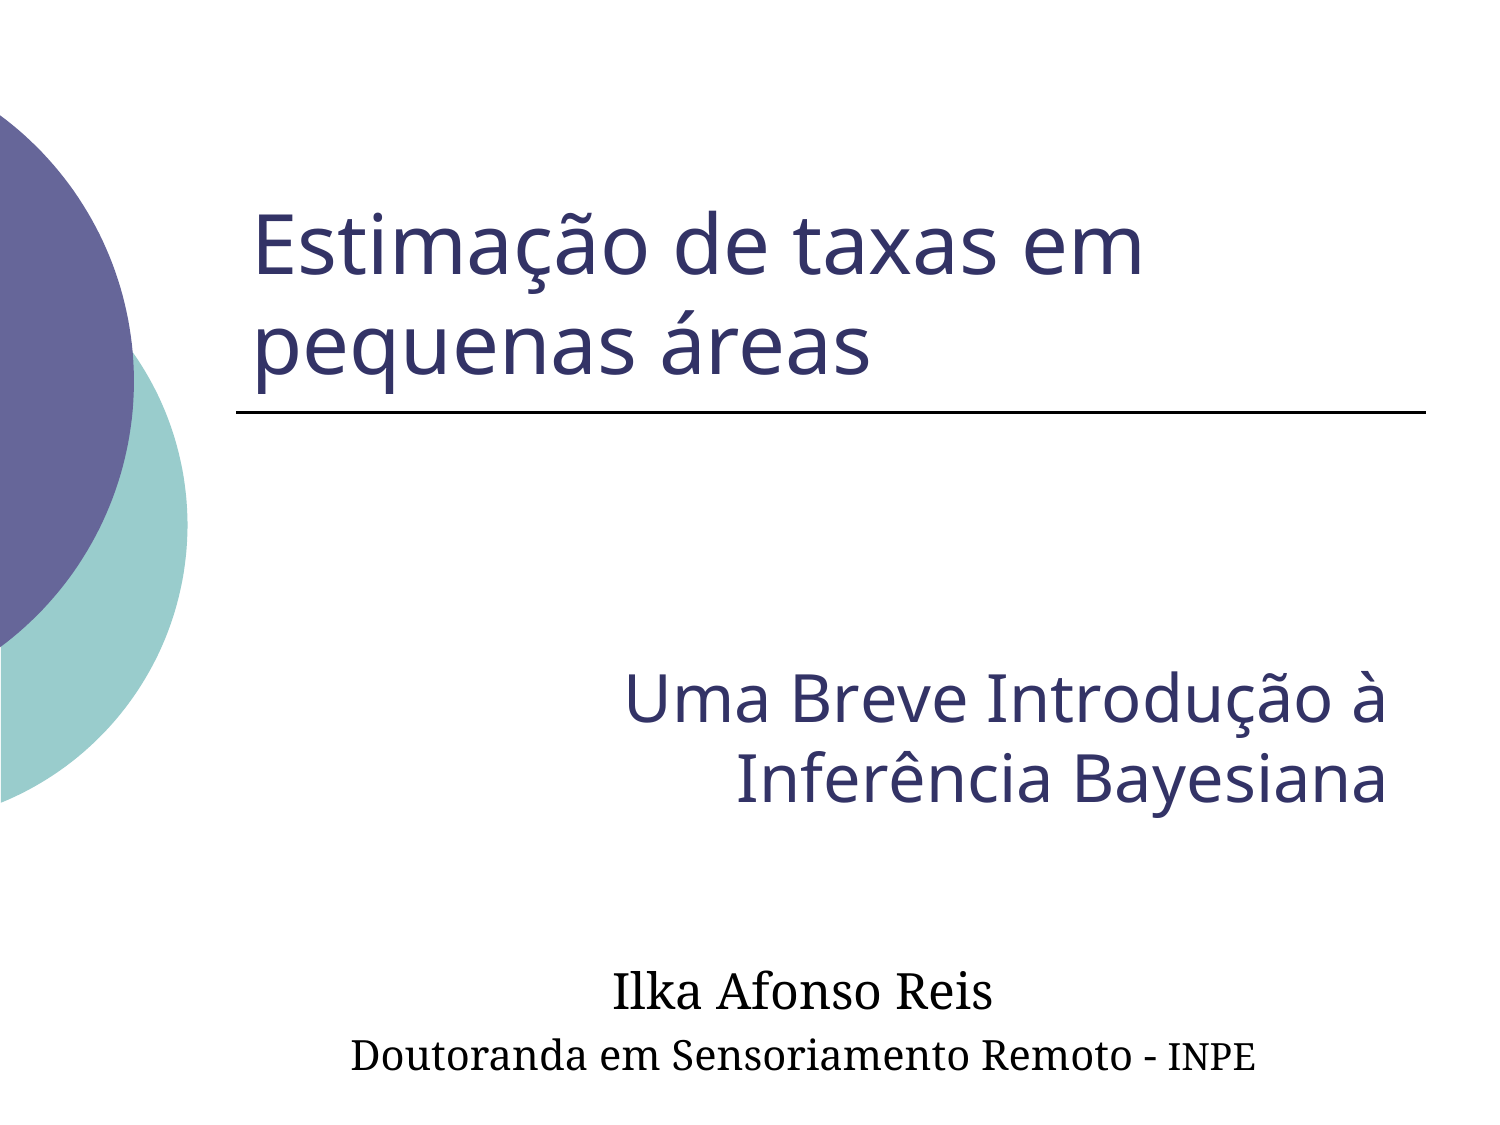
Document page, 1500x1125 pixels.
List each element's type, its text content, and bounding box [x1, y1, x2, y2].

title Estimação de taxas em pequenas áreas [236, 161, 1425, 399]
text_box Uma Breve Introdução à Inferência Bayesiana [395, 586, 1405, 824]
subtitle Ilka Afonso Reis Doutoranda em Sensoriamento Remoto - INPE [135, 952, 1471, 1094]
